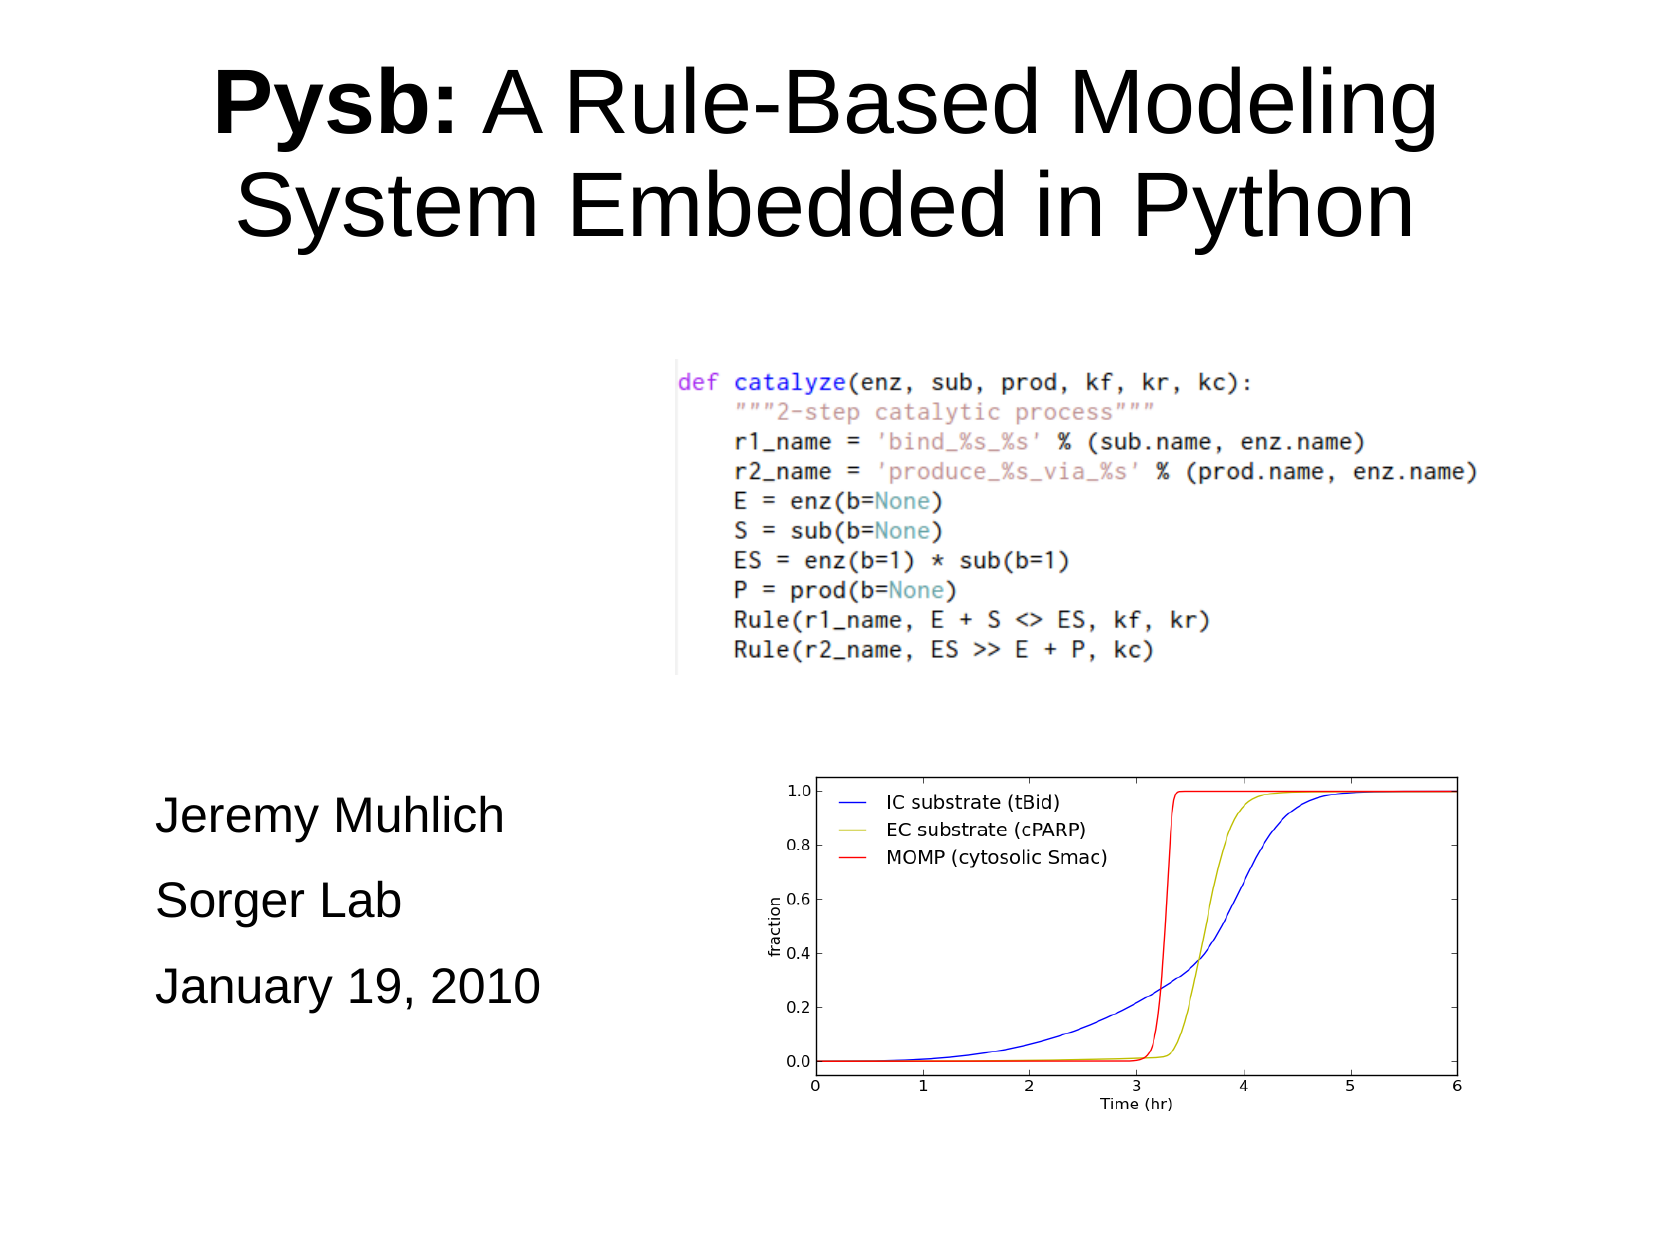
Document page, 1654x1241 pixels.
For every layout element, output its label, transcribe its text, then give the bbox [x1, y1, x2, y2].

picture [675, 359, 1491, 676]
list Jeremy Muhlich Sorger Lab January 19, 2010 [84, 787, 601, 1109]
title Pysb: A Rule-Based Modeling System Embedded in Python [82, 50, 1571, 256]
picture [712, 739, 1539, 1126]
